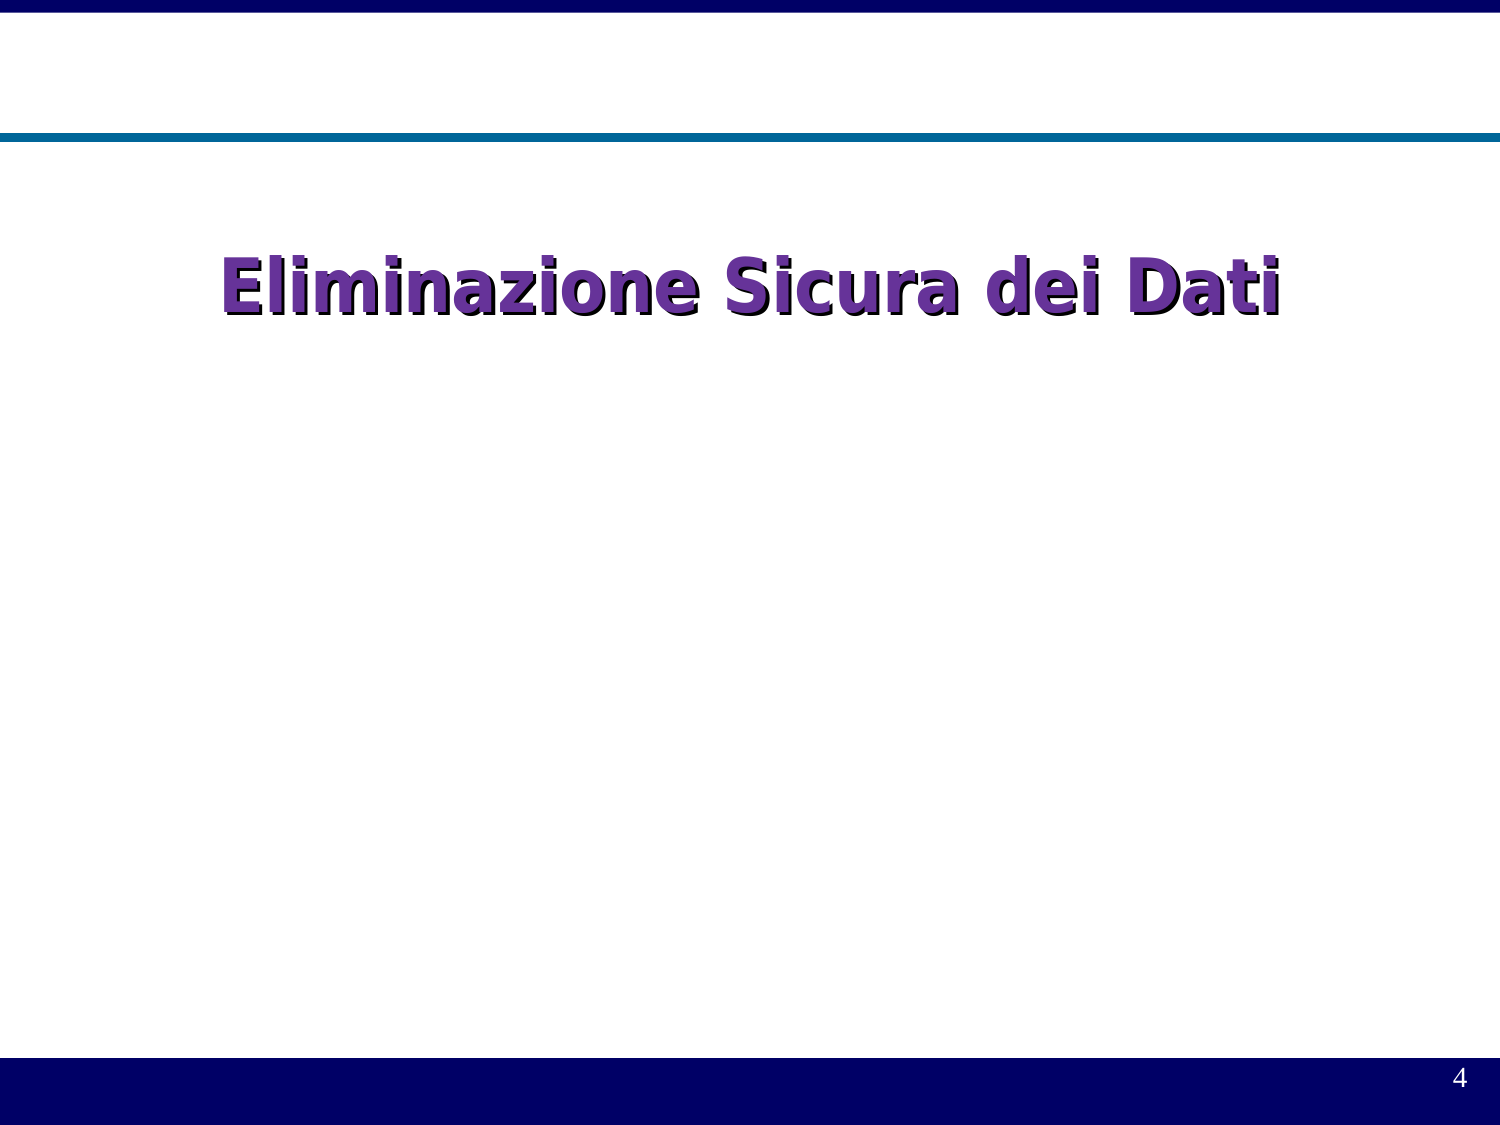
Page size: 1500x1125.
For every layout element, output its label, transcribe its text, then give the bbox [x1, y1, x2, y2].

subtitle Eliminazione Sicura dei Dati [30, 0, 1471, 580]
